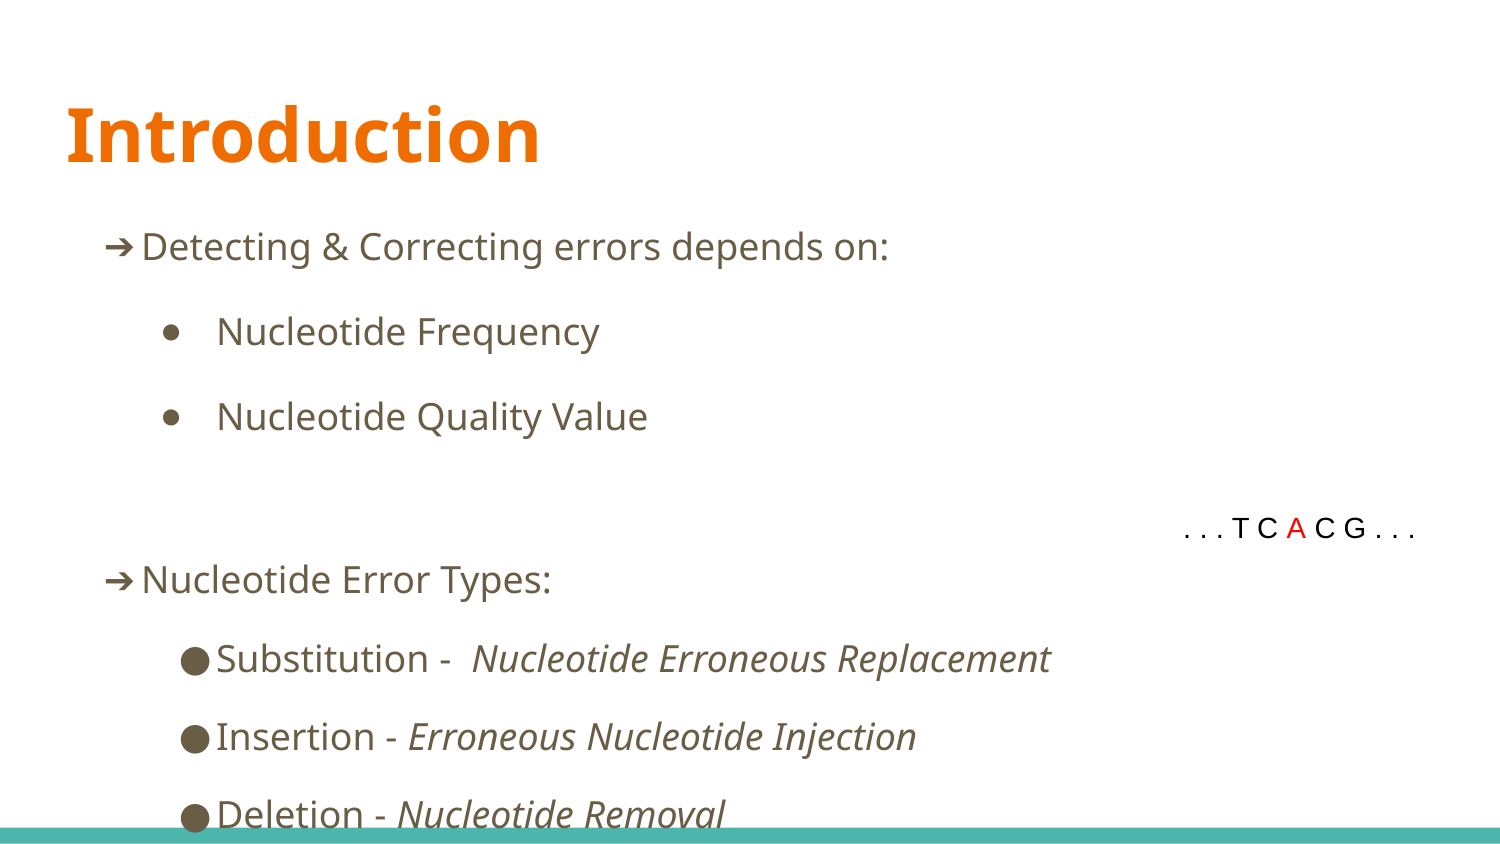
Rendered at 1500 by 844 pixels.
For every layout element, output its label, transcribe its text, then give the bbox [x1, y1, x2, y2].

list Detecting & Correcting errors depends on: Nucleotide Frequency Nucleotide Quality Value Nucleotide Error Types: Substitution - Nucleotide Erroneous Replacement Insertion - Erroneous Nucleotide Injection Deletion - Nucleotide Removal [51, 207, 1449, 750]
title Introduction [51, 72, 1449, 189]
text_box . . . T C A C G . . . [1168, 494, 1449, 538]
